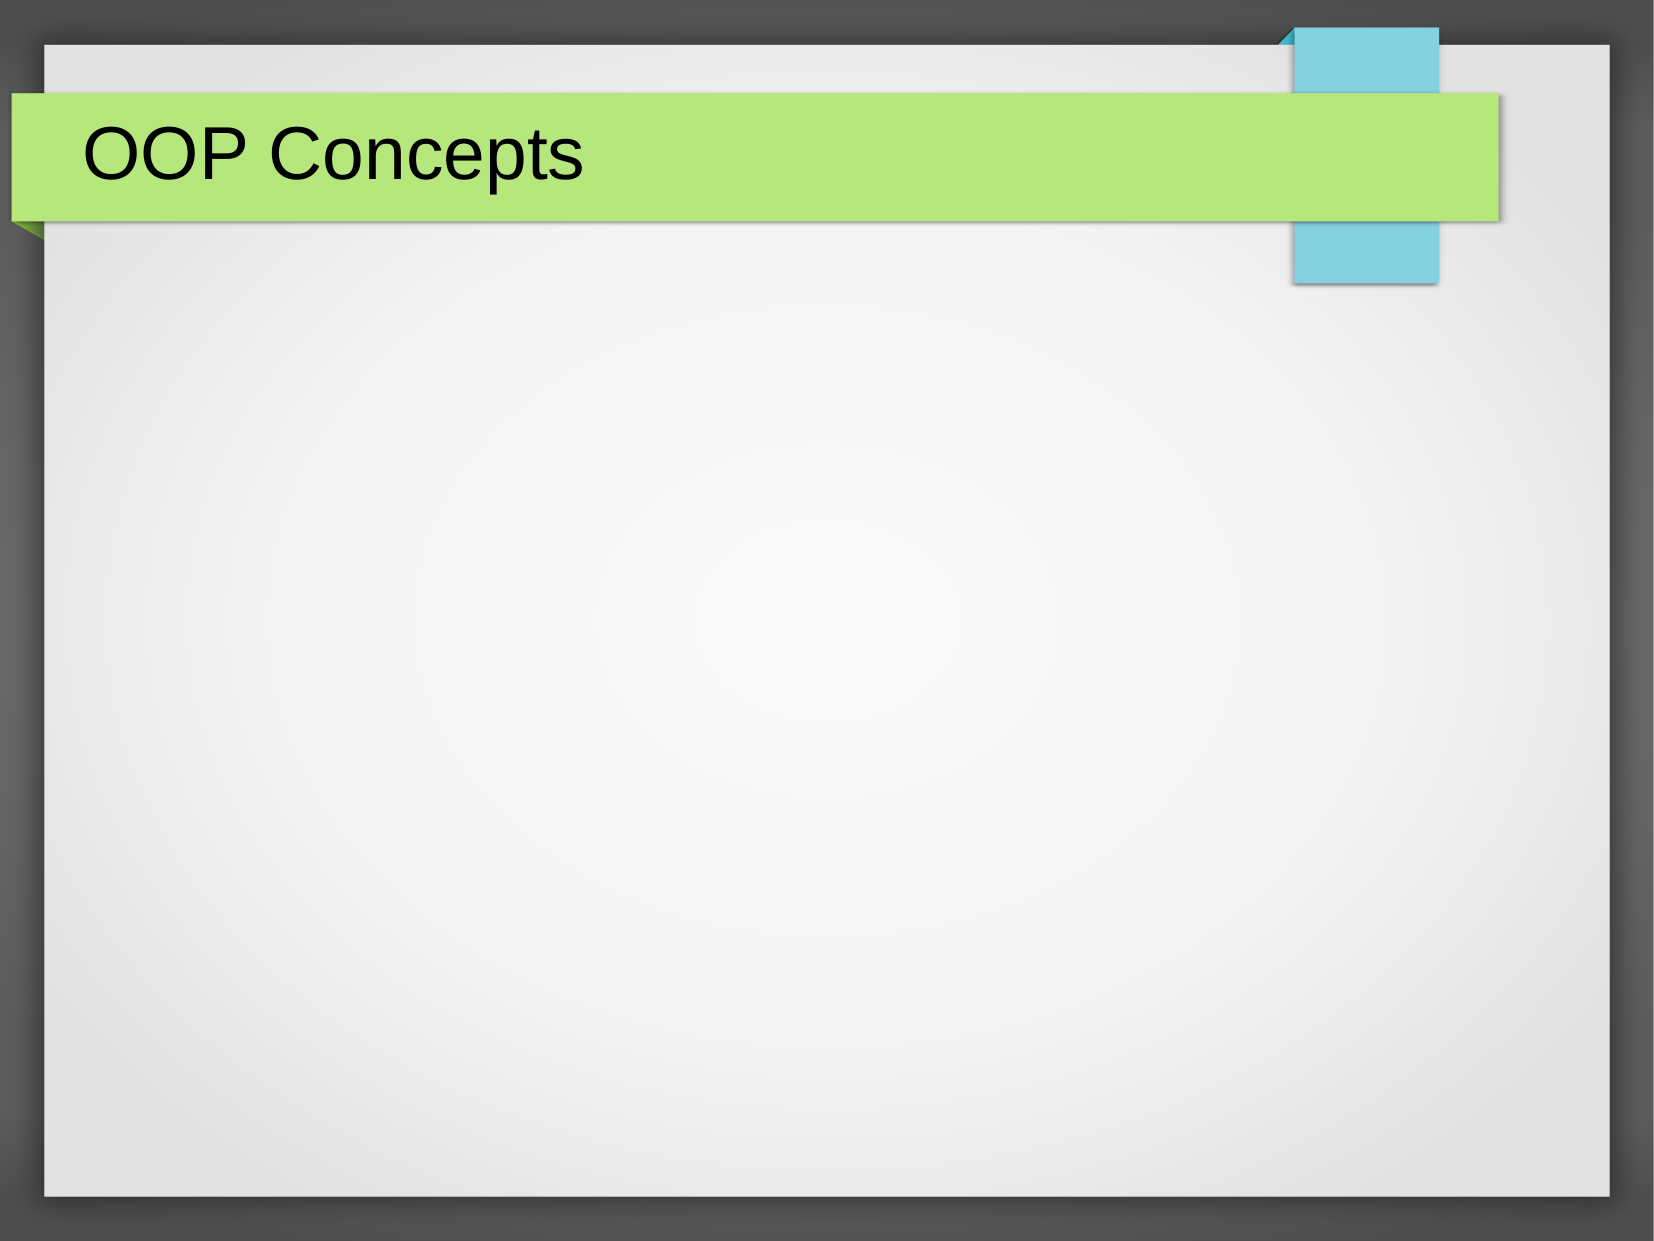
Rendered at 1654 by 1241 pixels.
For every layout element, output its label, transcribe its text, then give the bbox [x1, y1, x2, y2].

title OOP Concepts [82, 94, 1264, 213]
picture [0, 0, 1654, 1241]
